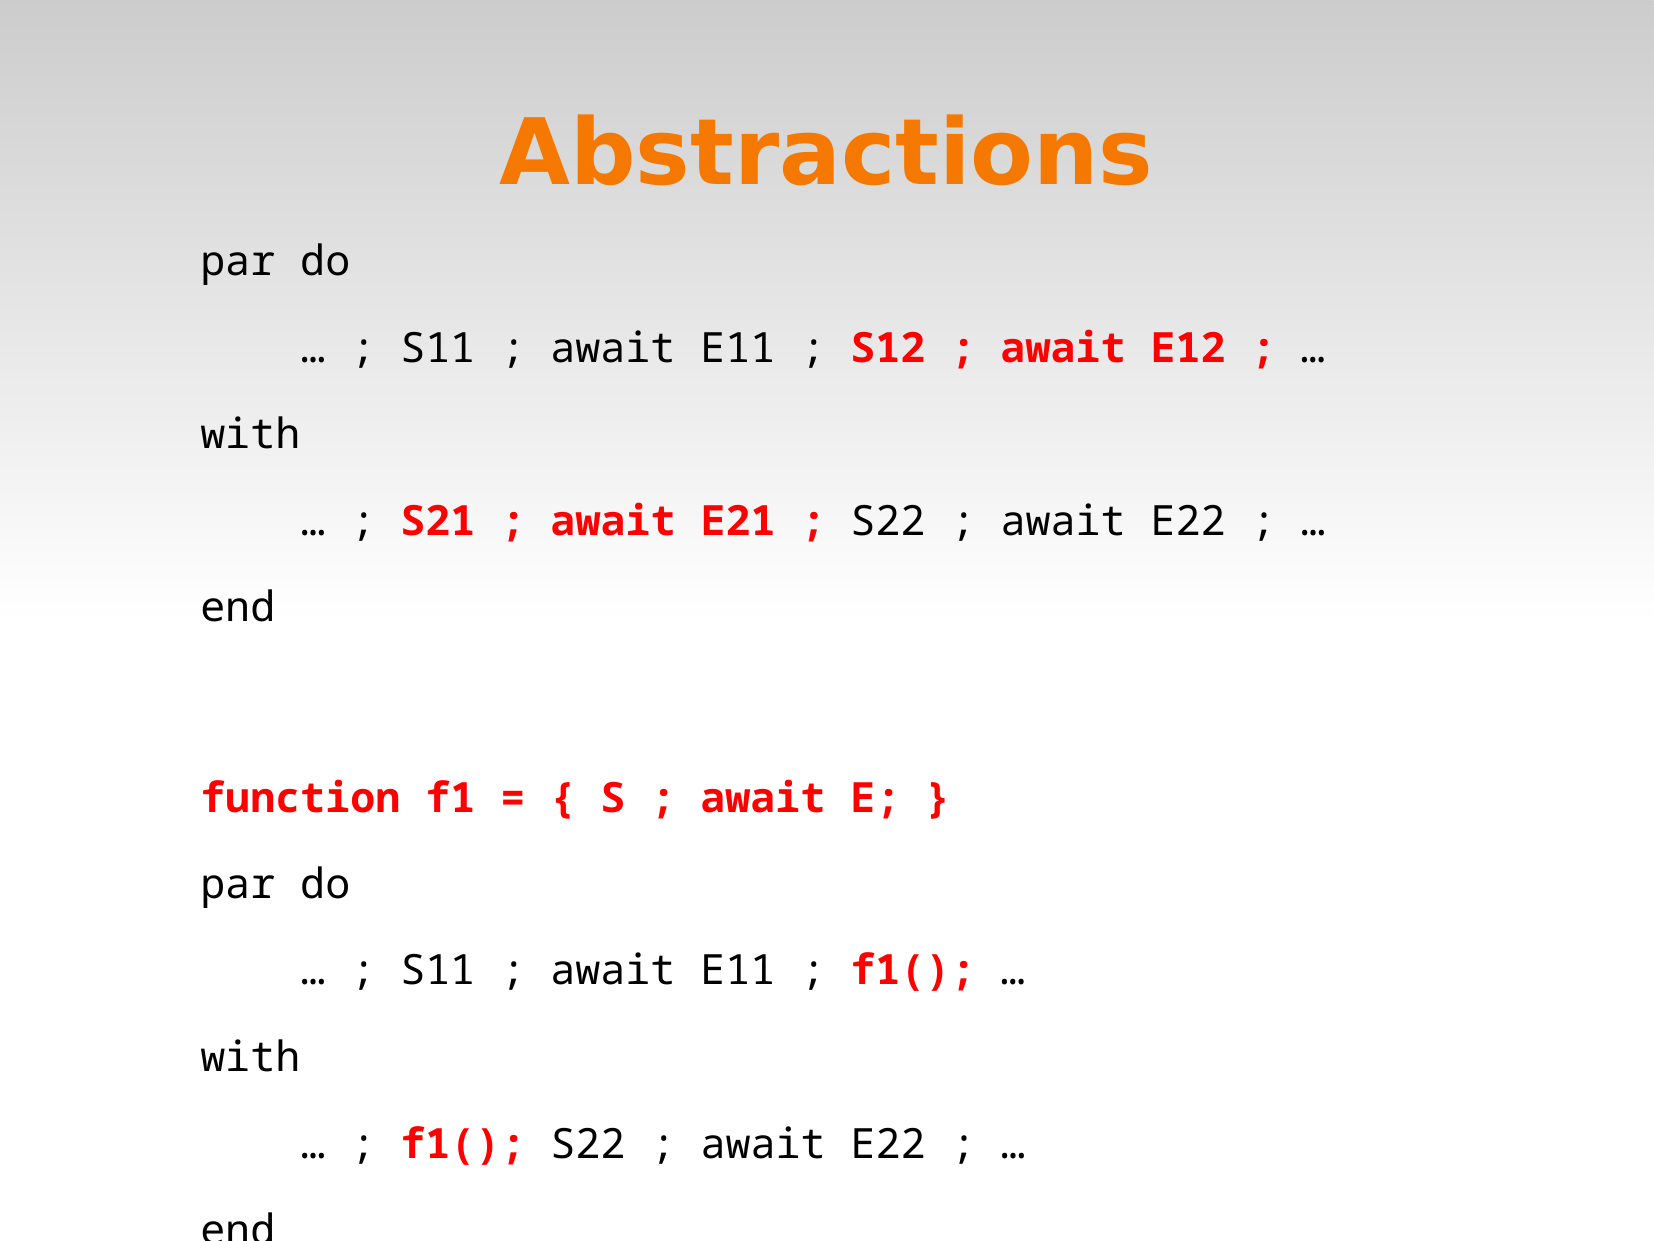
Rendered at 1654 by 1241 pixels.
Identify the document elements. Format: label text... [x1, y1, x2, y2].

list par do … ; S11 ; await E11 ; S12 ; await E12 ; … with … ; S21 ; await E21 ; S22 ; await E22 ; … end function f1 = { S ; await E; } par do … ; S11 ; await E11 ; f1(); … with … ; f1(); S22 ; await E22 ; … end [82, 231, 1571, 1237]
title Abstractions [82, 49, 1571, 231]
